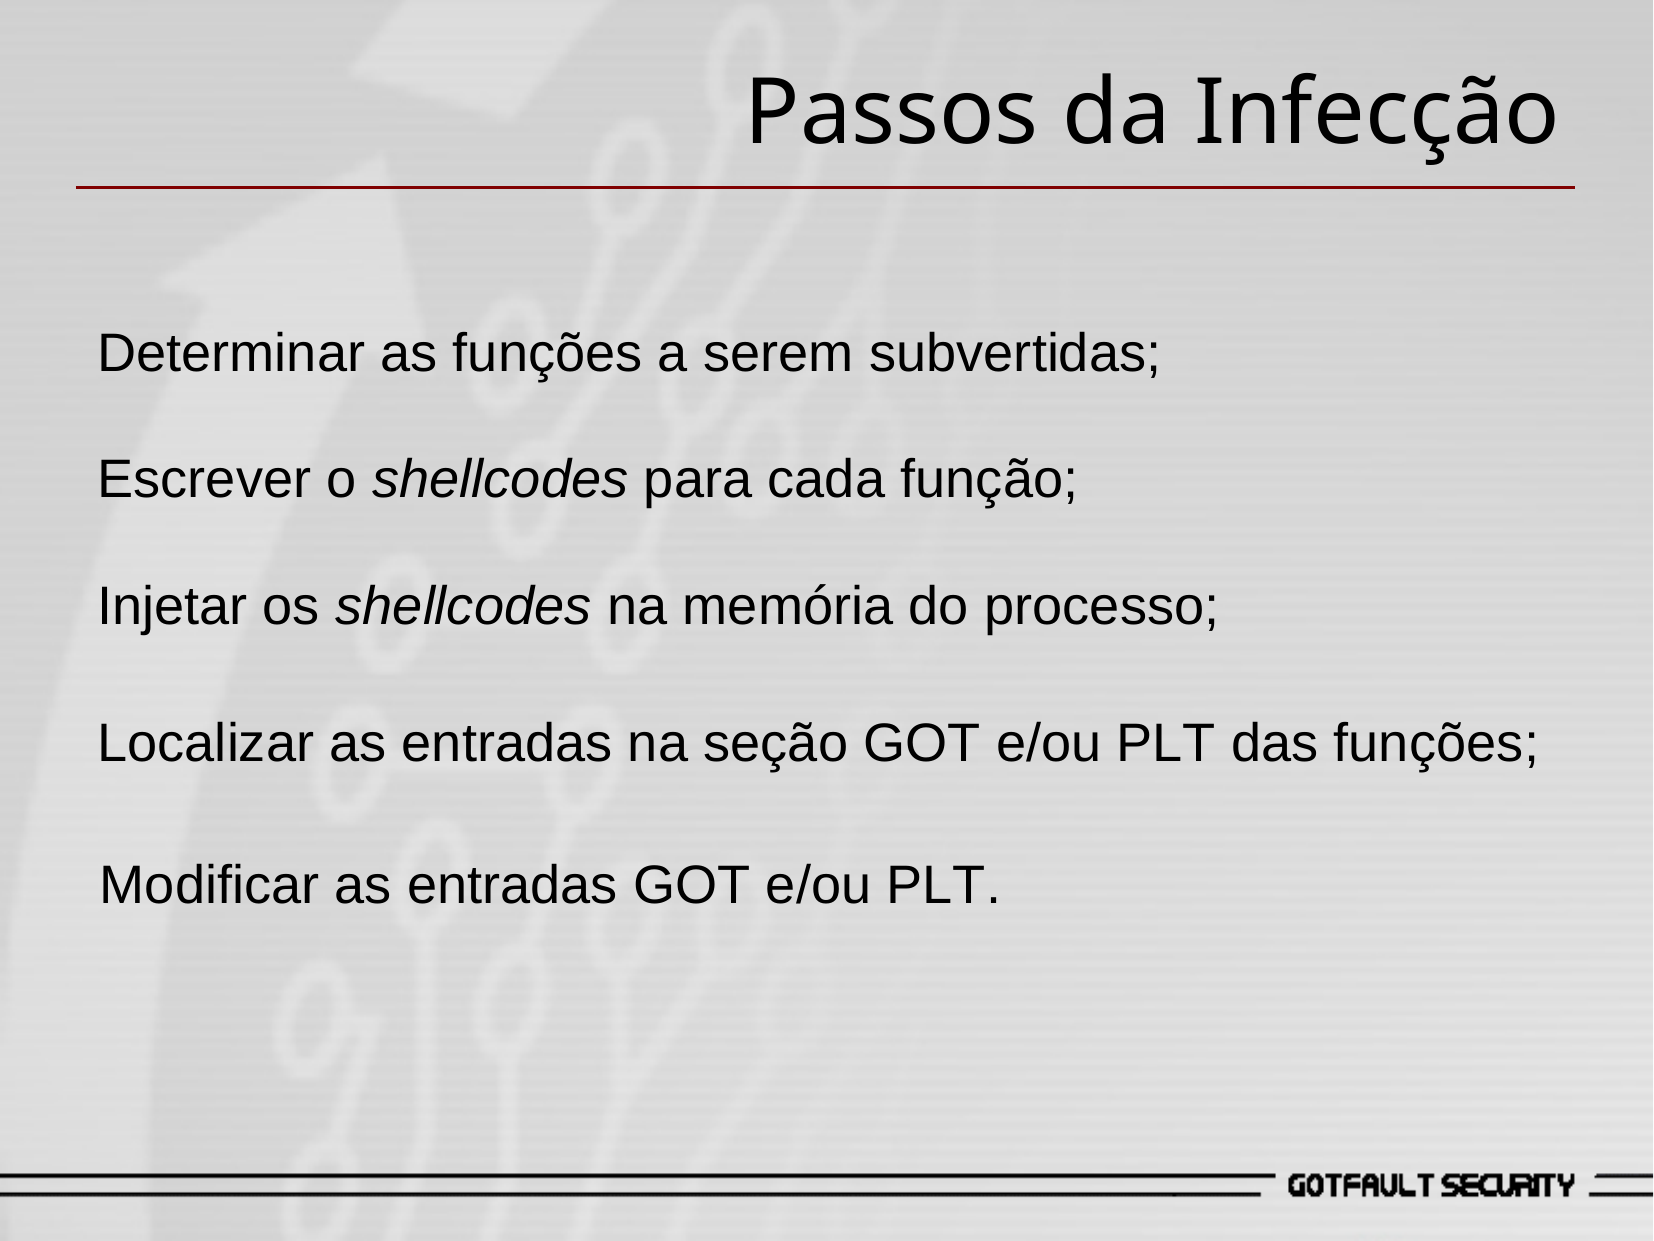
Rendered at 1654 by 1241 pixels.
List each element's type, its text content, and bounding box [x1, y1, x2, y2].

text_box Localizar as entradas na seção GOT e/ou PLT das funções; [67, 705, 1653, 788]
text_box Passos da Infecção [75, 37, 1576, 196]
text_box Escrever o shellcodes para cada função; [67, 441, 1488, 525]
text_box Injetar os shellcodes na memória do processo; [67, 568, 1540, 653]
picture [0, 0, 1654, 1241]
text_box Modificar as entradas GOT e/ou PLT. [70, 847, 1143, 930]
text_box Determinar as funções a serem subvertidas; [67, 315, 1360, 398]
